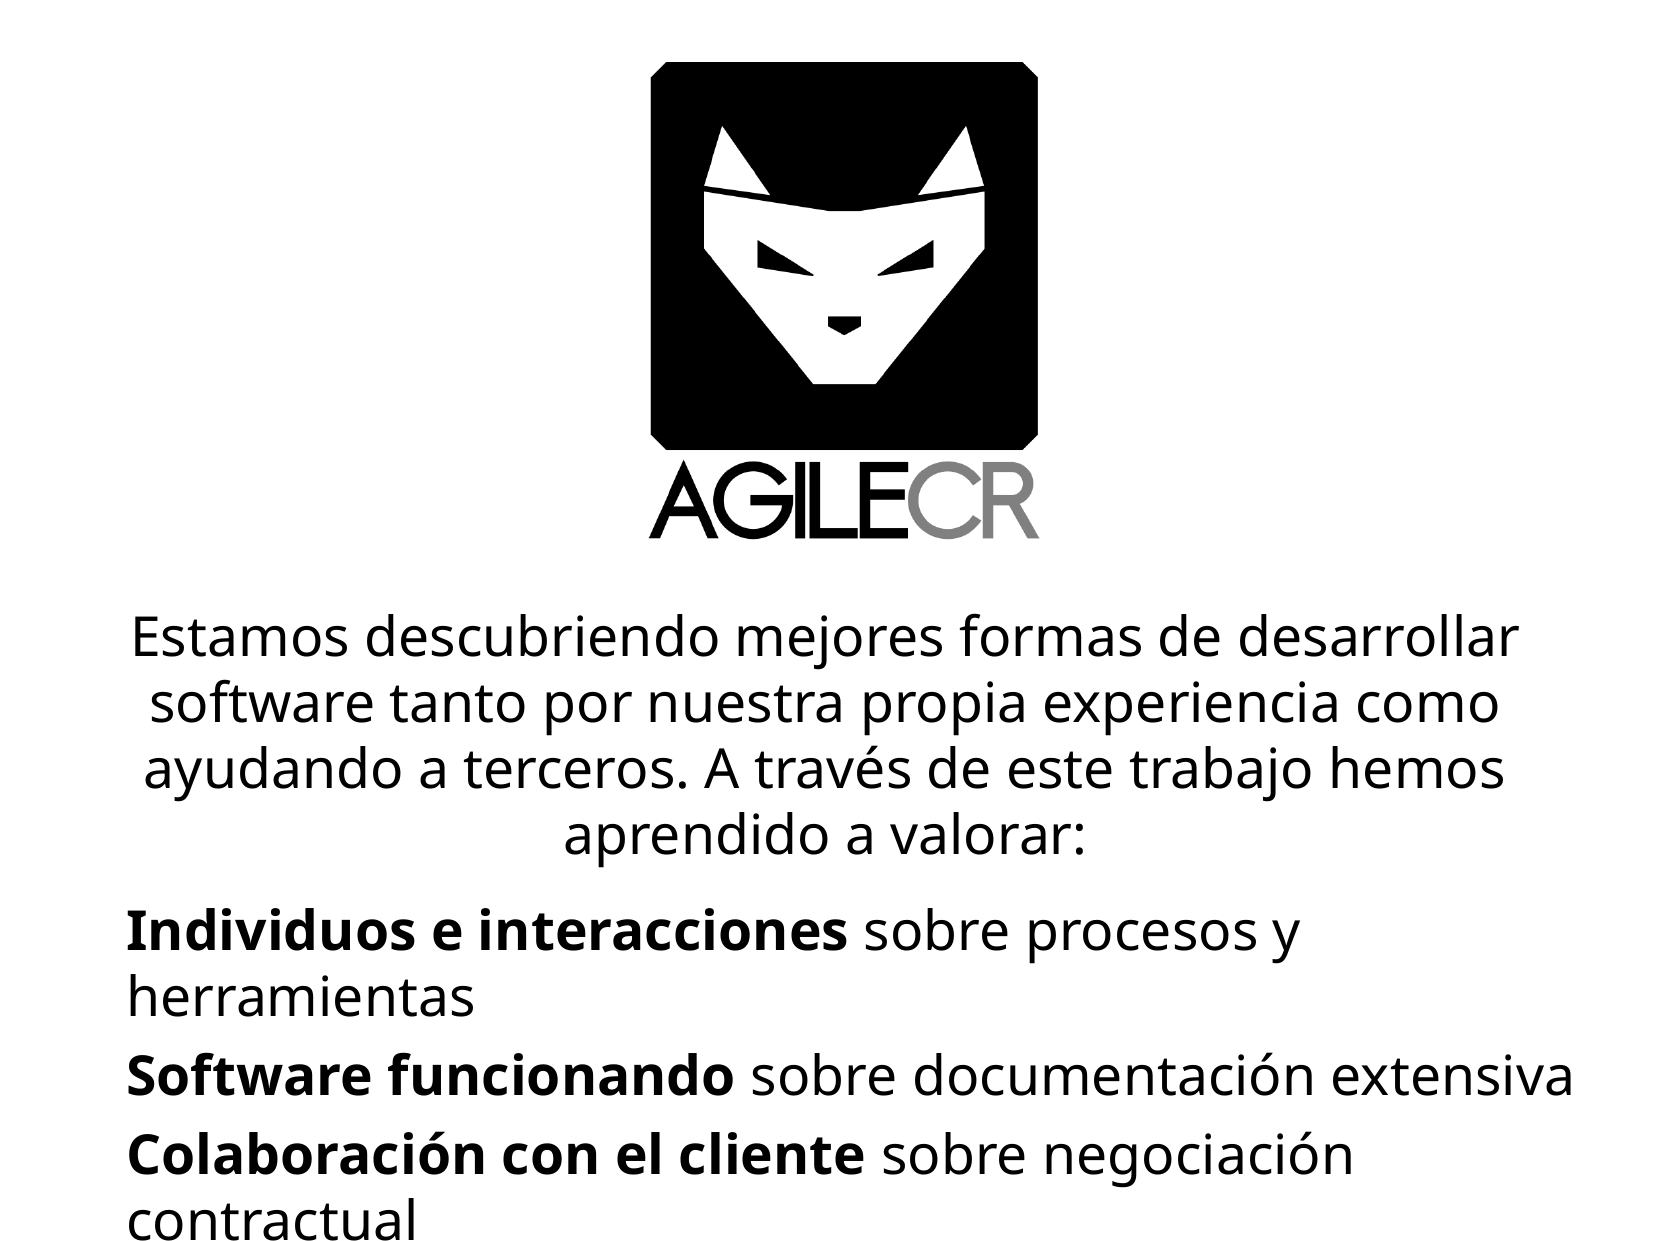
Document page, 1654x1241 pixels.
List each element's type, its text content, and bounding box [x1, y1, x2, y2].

picture [627, 41, 1055, 557]
list Estamos descubriendo mejores formas de desarrollar software tanto por nuestra propia experiencia como ayudando a terceros. A través de este trabajo hemos aprendido a valorar: Individuos e interacciones sobre procesos y herramientas Software funcionando sobre documentación extensiva Colaboración con el cliente sobre negociación contractual Respuesta ante el cambio sobre seguir un planos los elementos de la derecha, valoramos más los de la izquierda. [36, 585, 1615, 1213]
